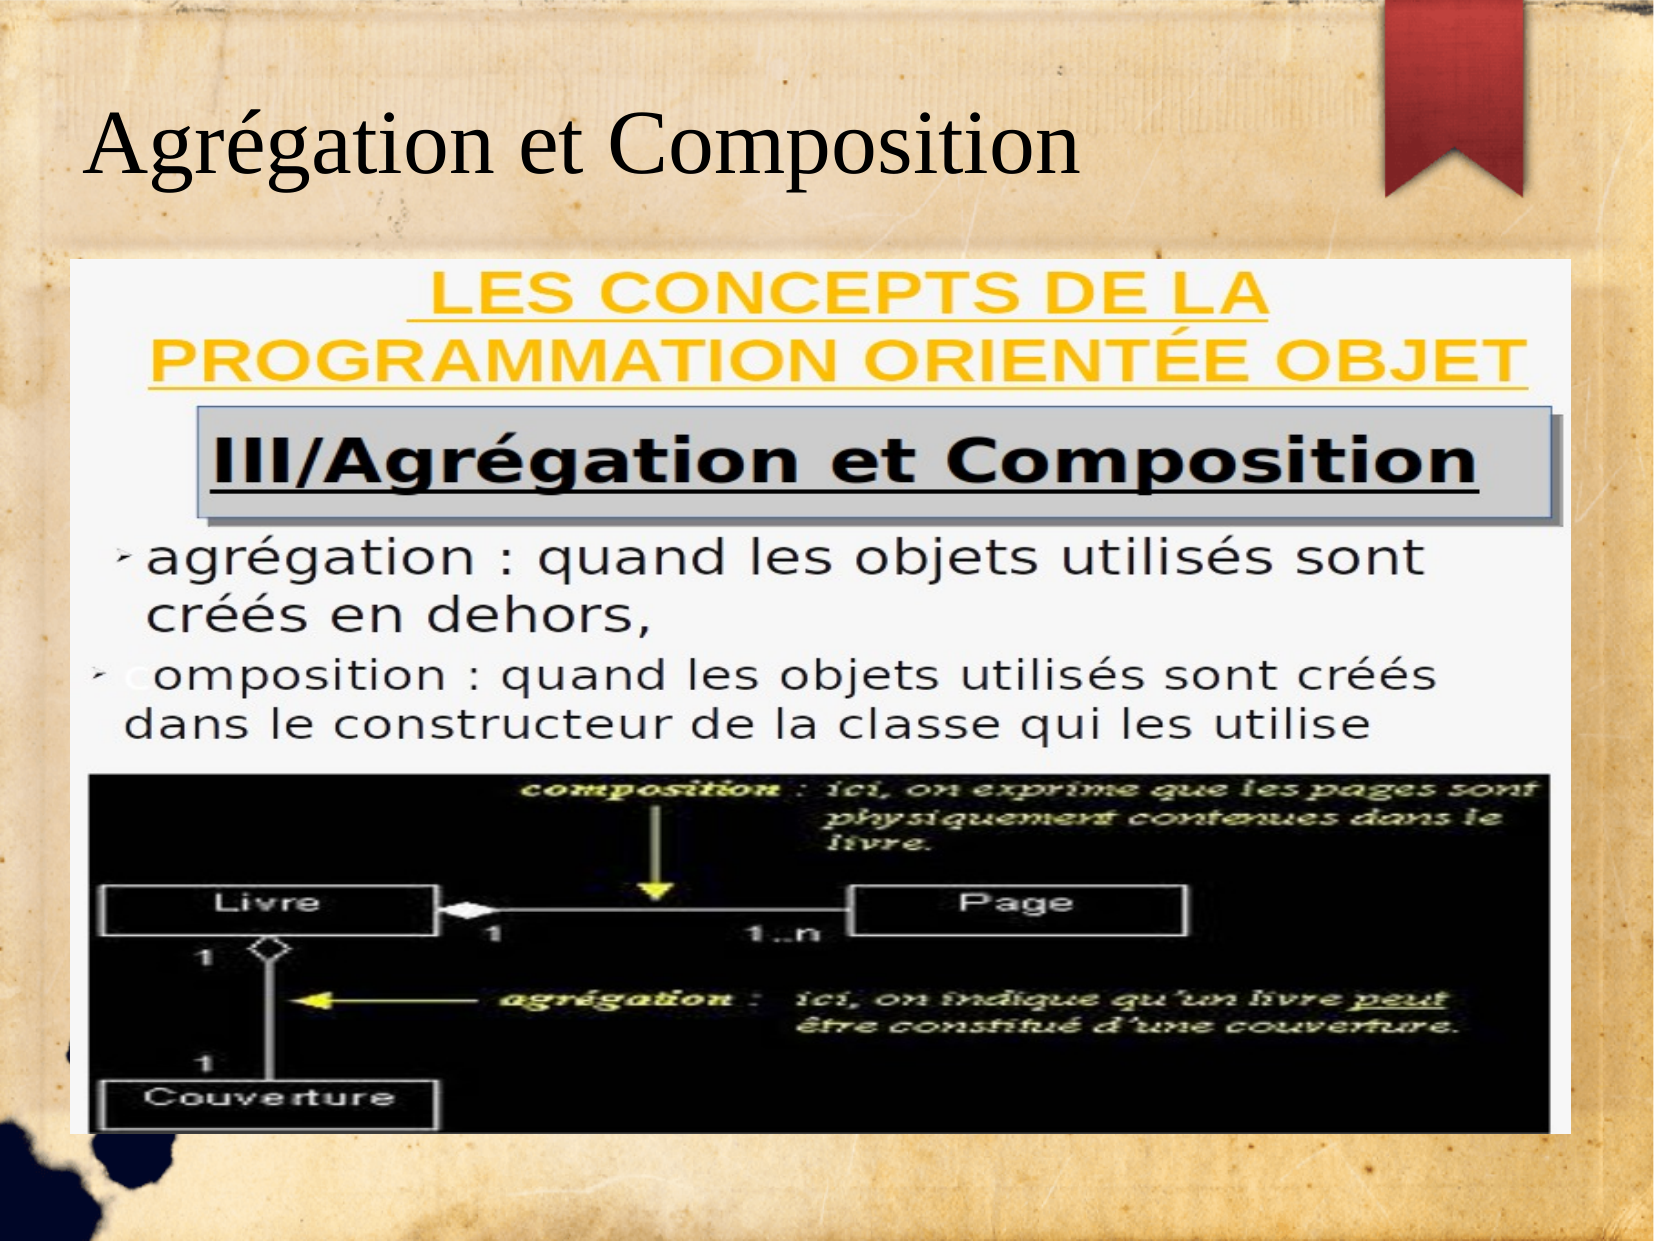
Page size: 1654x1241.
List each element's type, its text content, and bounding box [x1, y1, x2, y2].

picture [0, 0, 1654, 1241]
title Agrégation et Composition [82, 49, 1347, 237]
